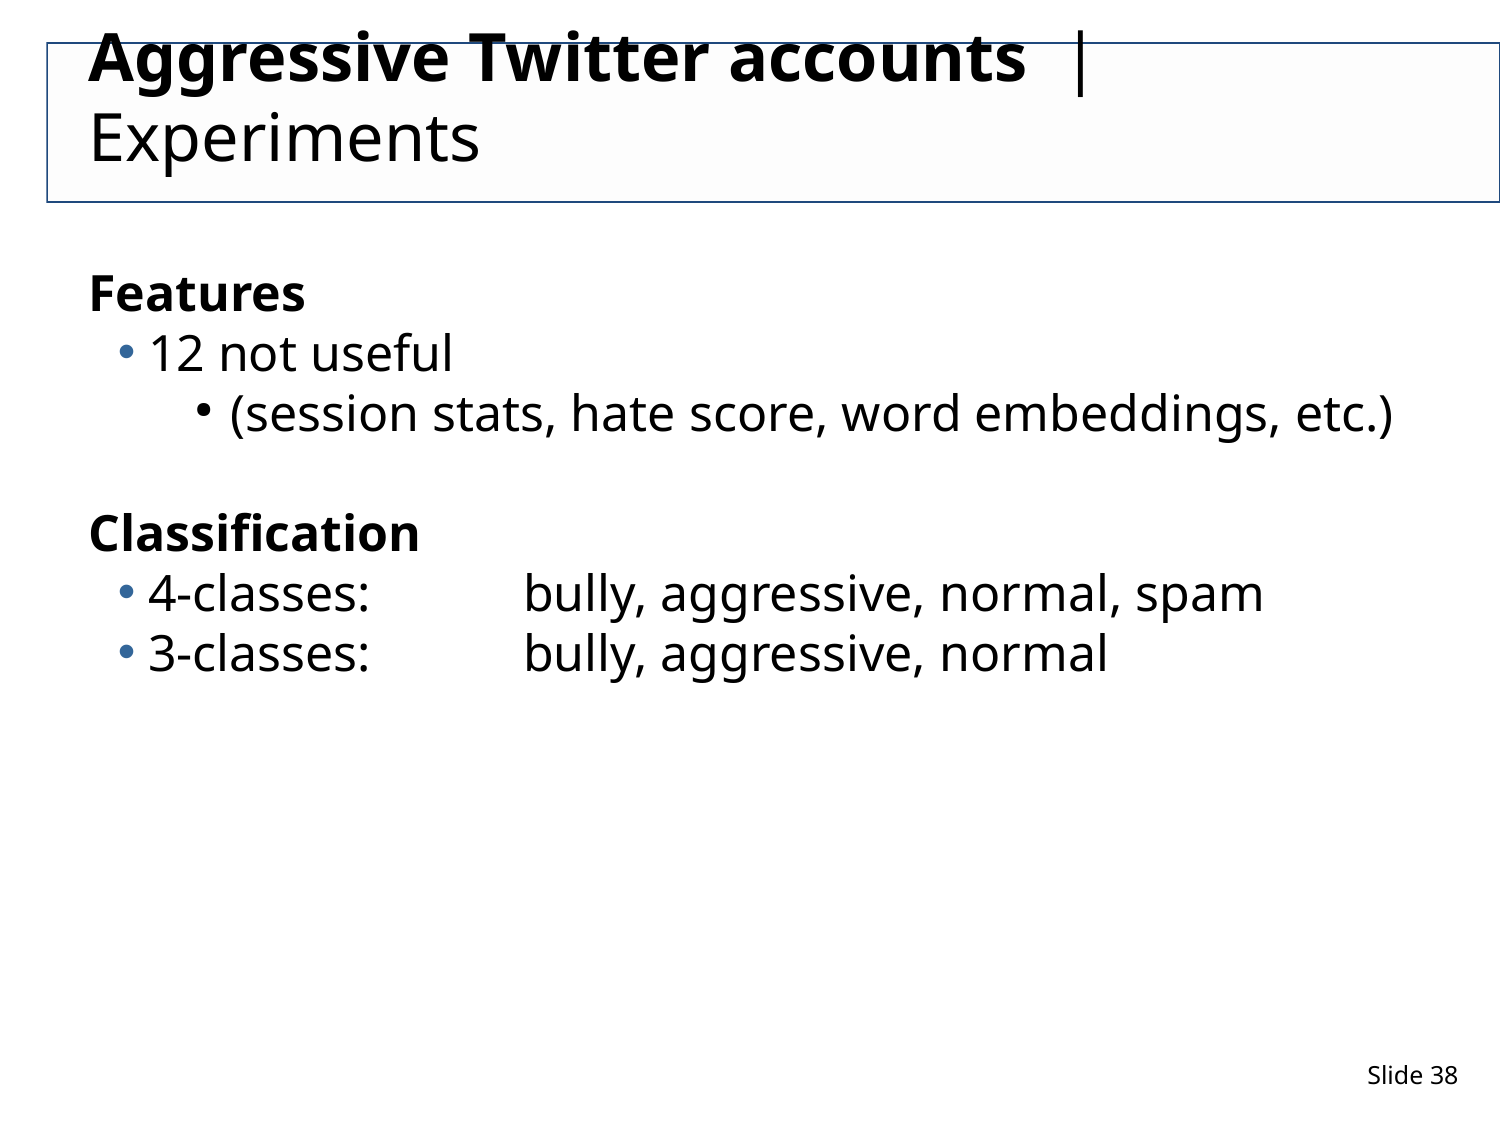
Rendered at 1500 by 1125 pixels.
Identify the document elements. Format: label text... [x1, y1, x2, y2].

text_box Features 12 not useful (session stats, hate score, word embeddings, etc.) Classification 4-classes: bully, aggressive, normal, spam 3-classes: bully, aggressive, normal [88, 260, 1435, 1029]
text_box Aggressive Twitter accounts | Experiments [88, 42, 1469, 176]
